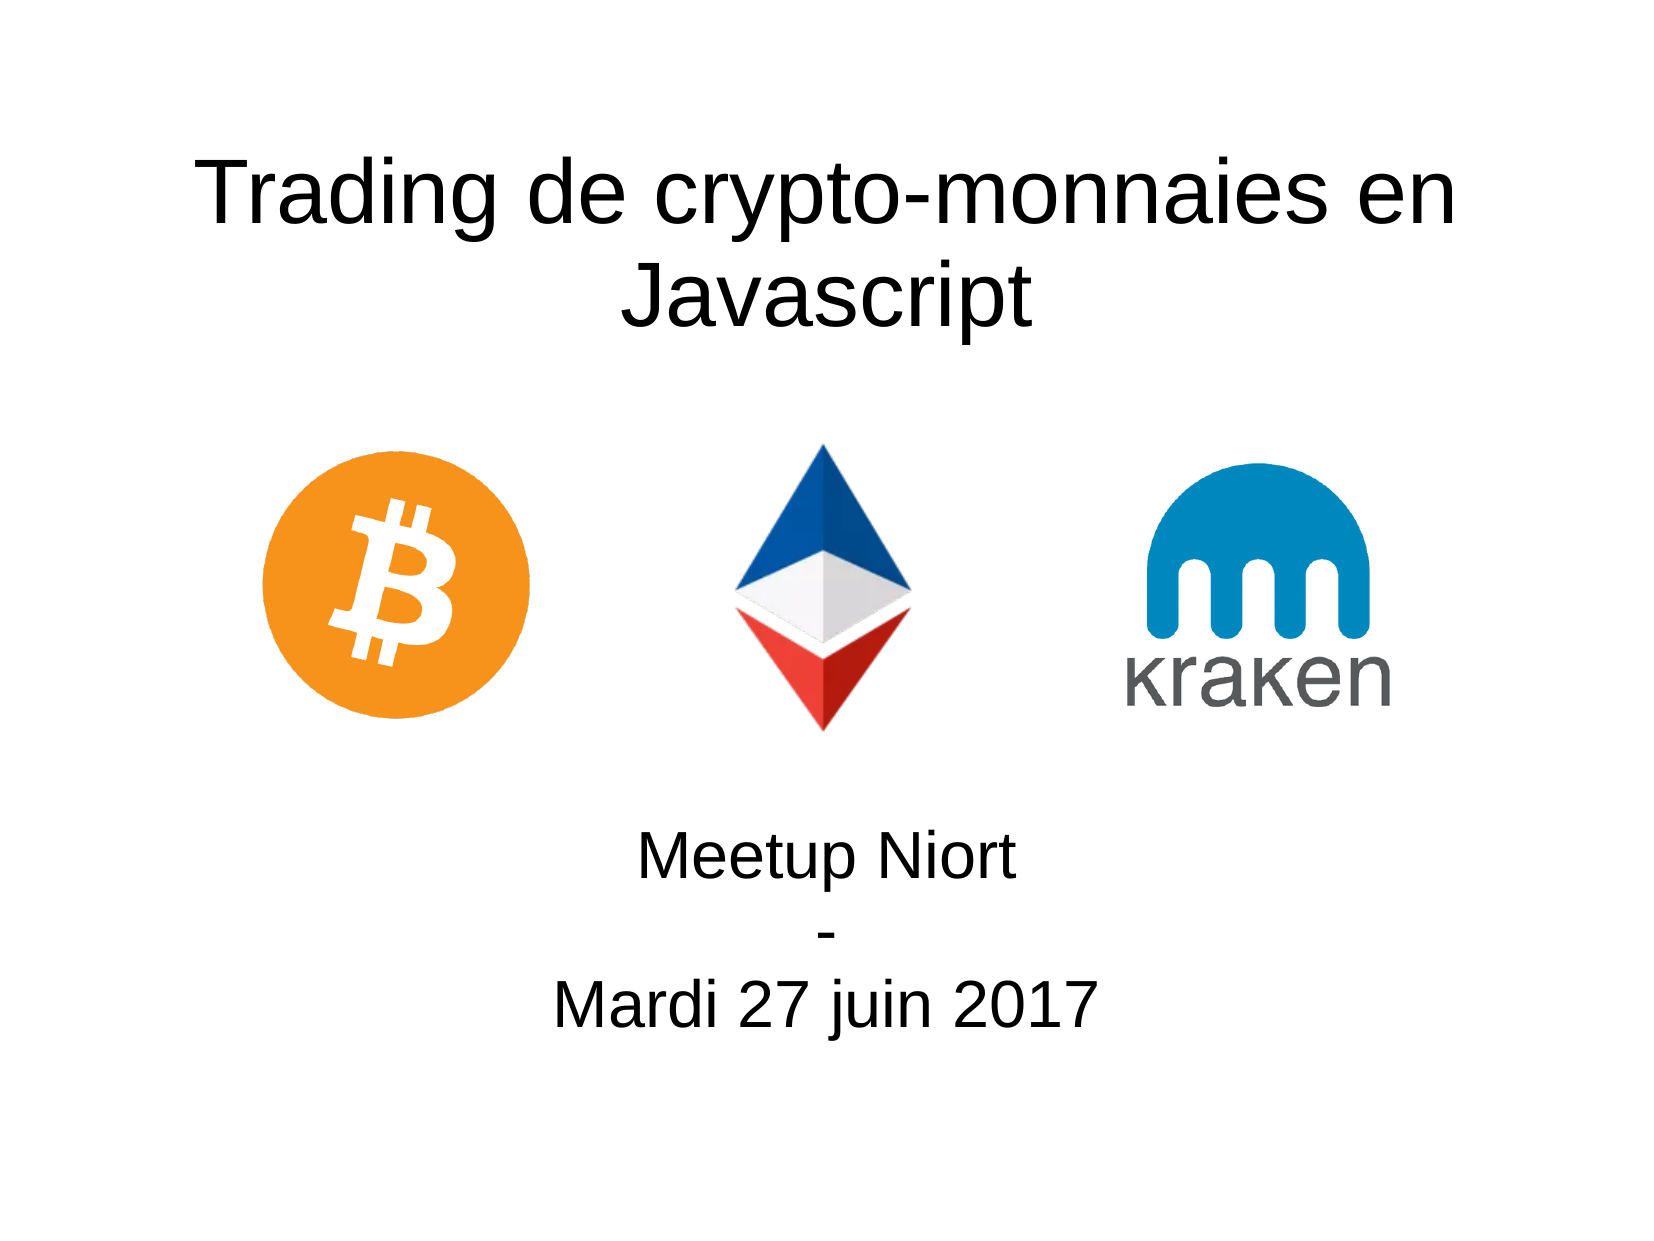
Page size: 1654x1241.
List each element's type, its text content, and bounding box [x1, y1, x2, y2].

picture [259, 448, 532, 721]
picture [667, 431, 1592, 751]
subtitle Meetup Niort - Mardi 27 juin 2017 [82, 637, 1571, 1223]
title Trading de crypto-monnaies en Javascript [82, 31, 1571, 455]
